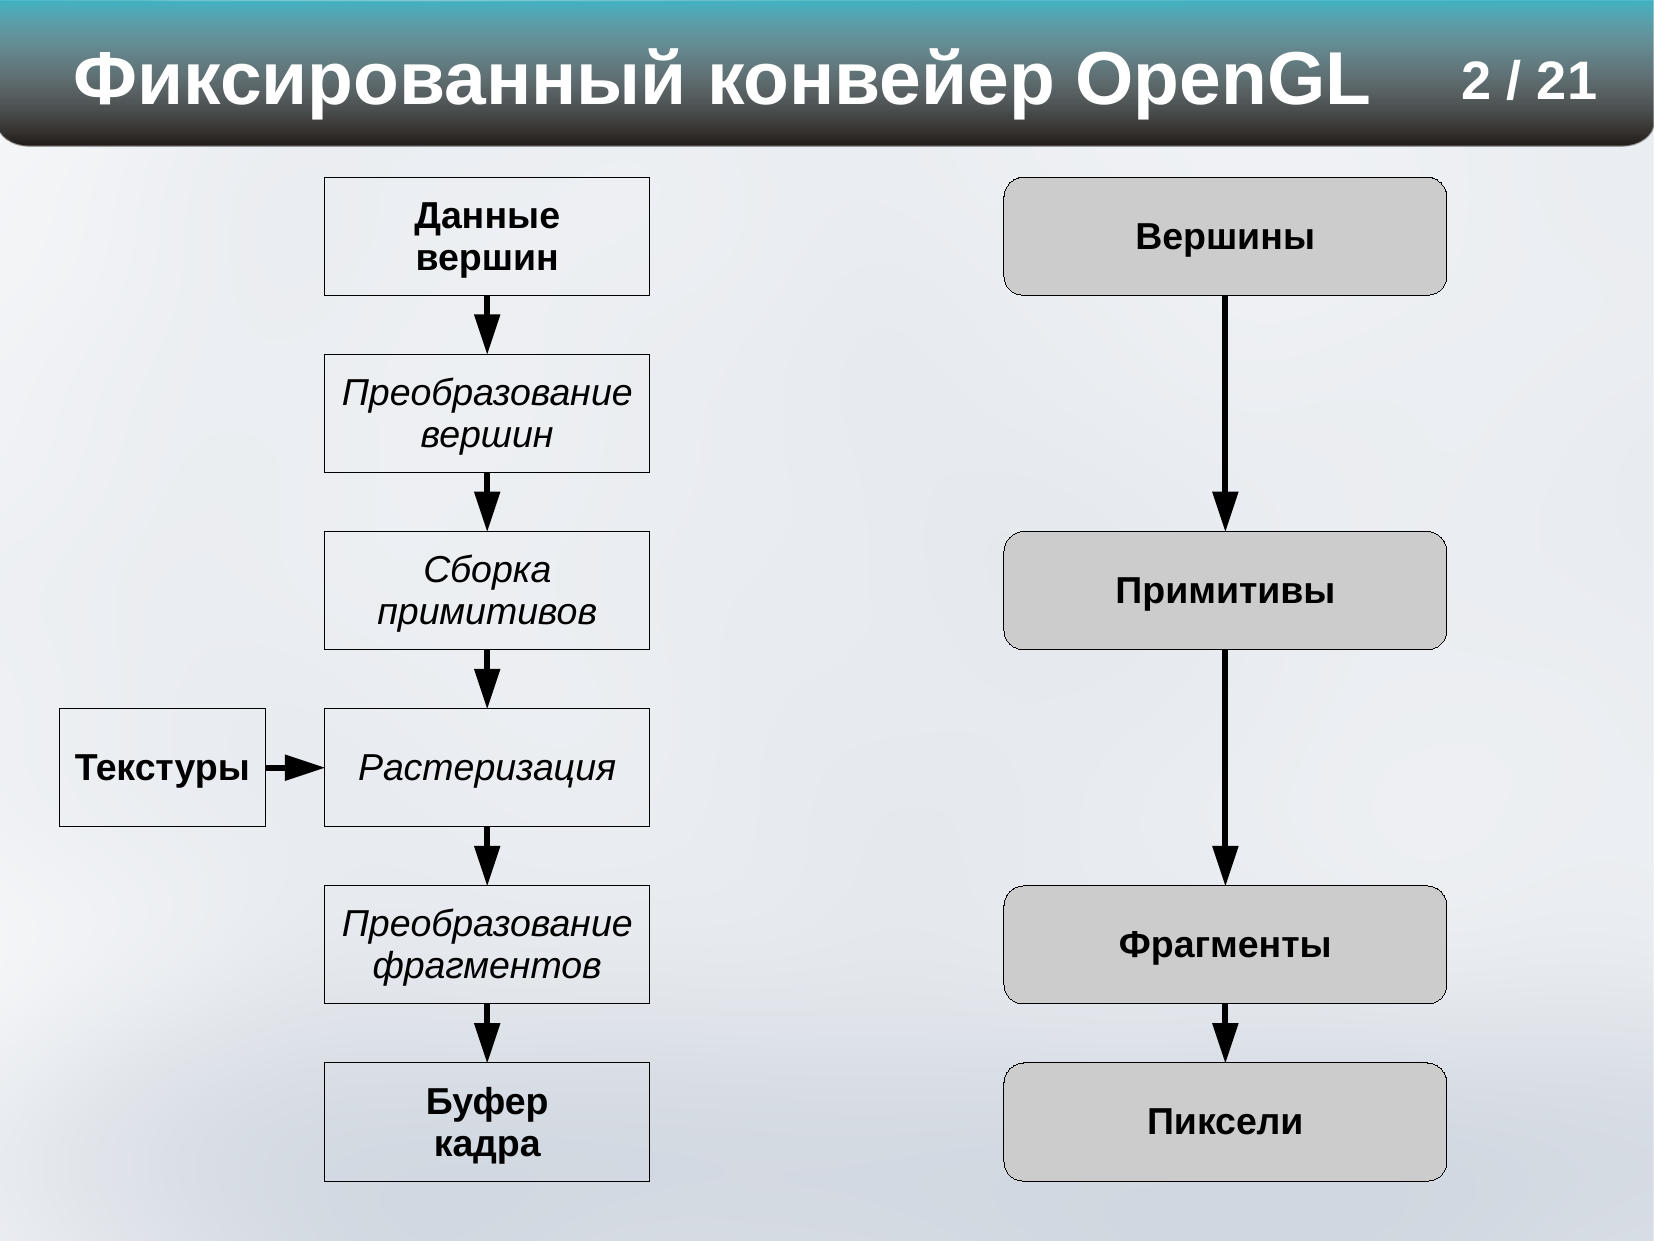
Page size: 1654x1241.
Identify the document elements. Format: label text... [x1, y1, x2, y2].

text_box Фиксированный конвейер OpenGL [59, 29, 1388, 129]
text_box <номер> / 21 [1446, 42, 1654, 119]
text_box Фрагменты [1003, 885, 1447, 1004]
text_box Преобразование фрагментов [324, 885, 650, 1004]
text_box Примитивы [1003, 531, 1447, 650]
text_box Буфер кадра [324, 1062, 650, 1182]
text_box Вершины [1003, 177, 1447, 296]
text_box Пиксели [1003, 1062, 1447, 1182]
text_box Данные вершин [324, 177, 650, 296]
text_box Сборка примитивов [324, 531, 650, 650]
picture [0, 0, 1654, 1241]
text_box Преобразование вершин [324, 354, 650, 473]
text_box Текстуры [59, 708, 266, 827]
text_box Растеризация [324, 708, 650, 827]
